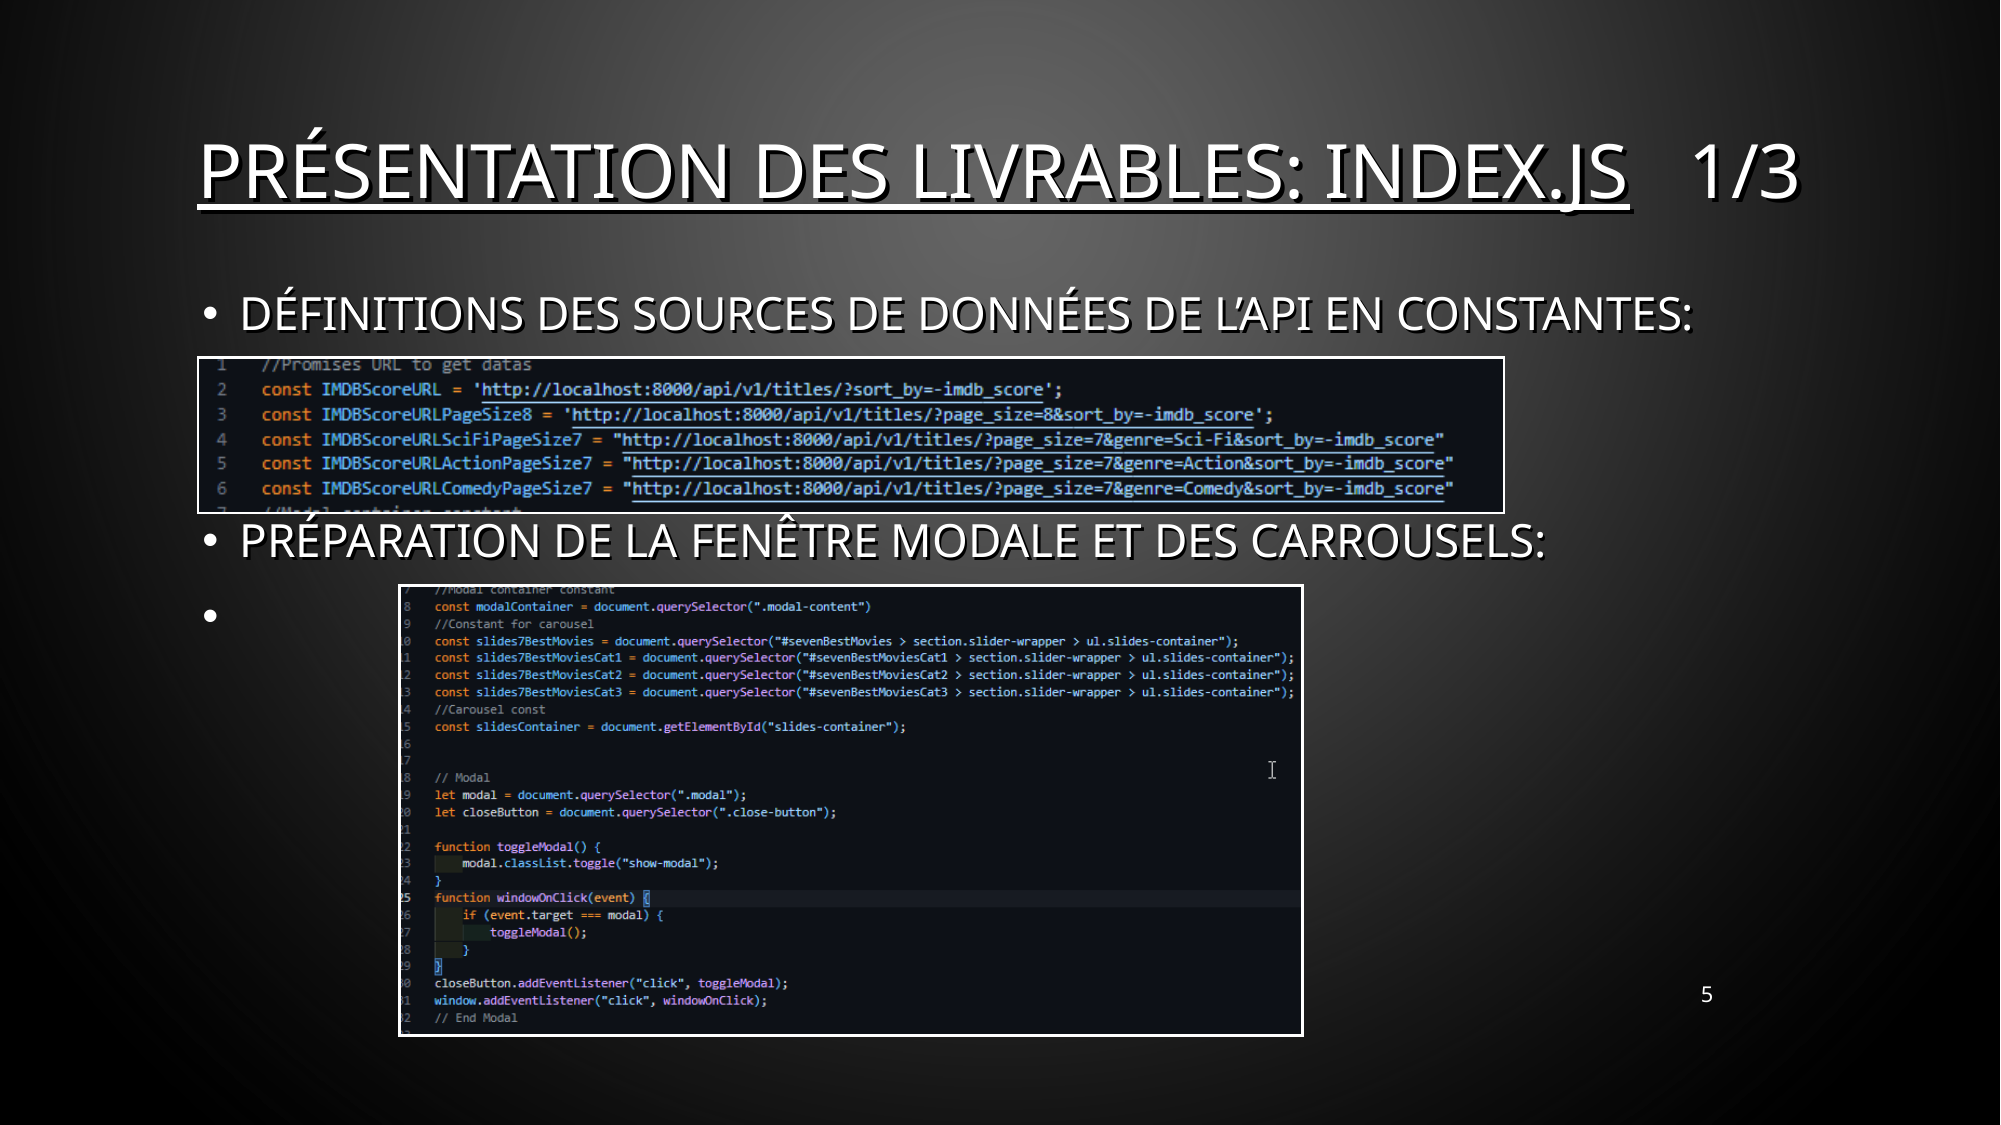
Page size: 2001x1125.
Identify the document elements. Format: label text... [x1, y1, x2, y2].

list Définitions des sources de données de l’API en constantes: Préparation de la fenêtre modale et des carrousels: [187, 277, 1813, 859]
title Présentation des livrables: index.js 1/3 [149, 43, 1850, 306]
picture [400, 586, 1302, 1035]
text_box [1685, 965, 1813, 1025]
picture [199, 358, 1503, 512]
